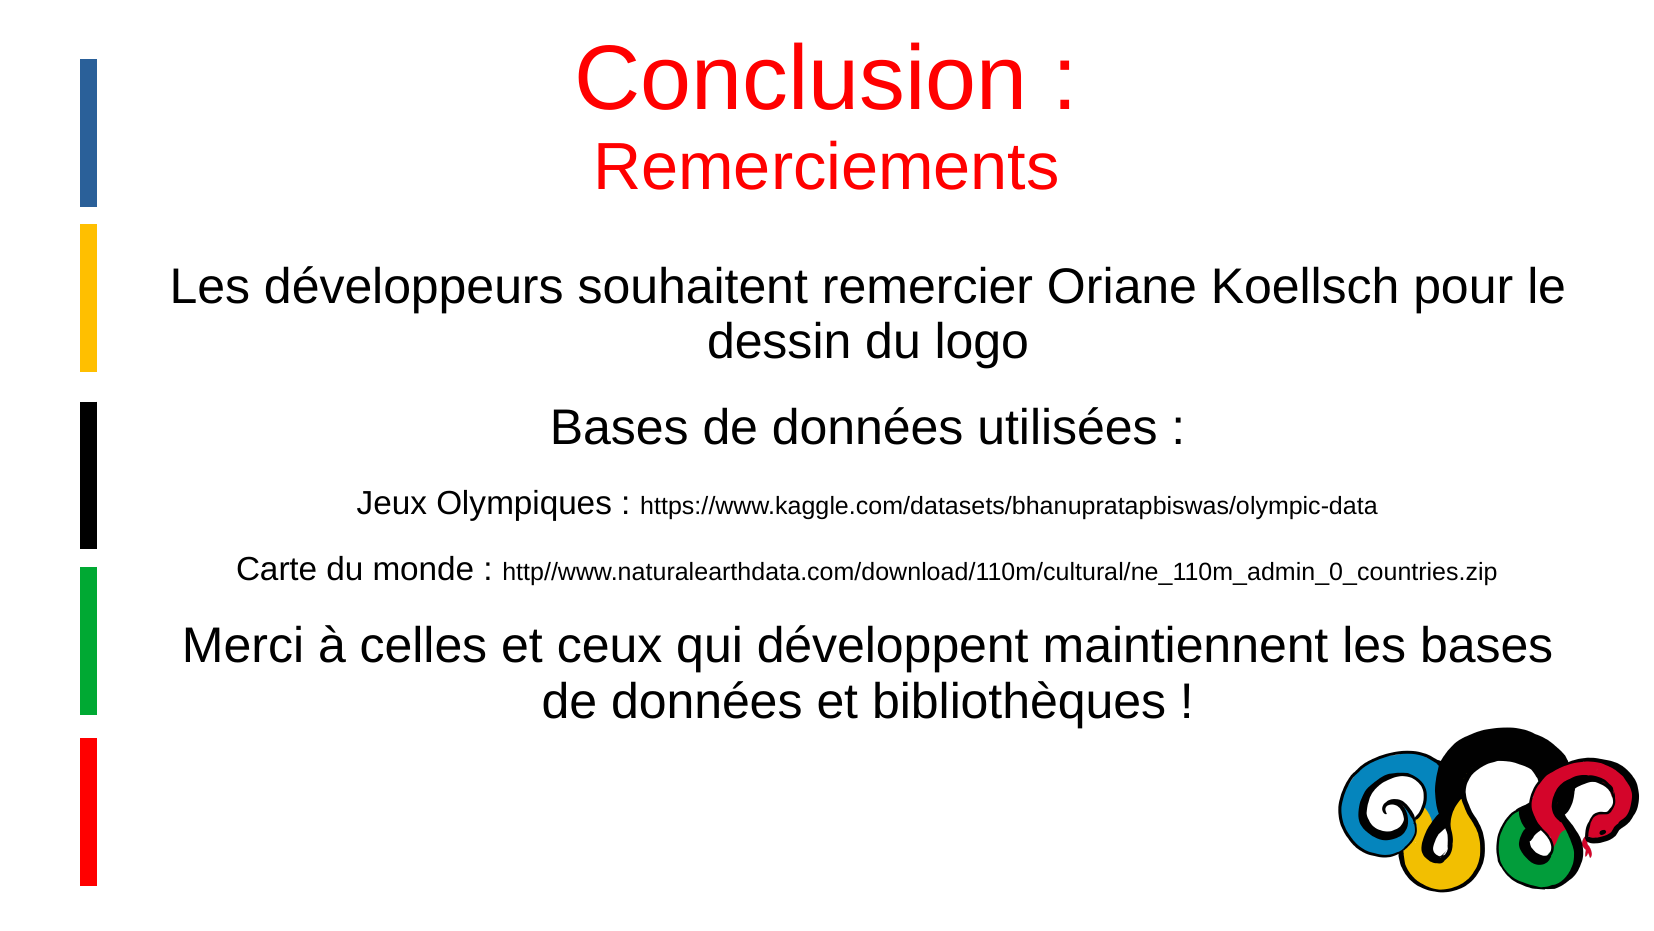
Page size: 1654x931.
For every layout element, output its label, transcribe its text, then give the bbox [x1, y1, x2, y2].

title Conclusion : Remerciements [82, 26, 1571, 204]
list Les développeurs souhaitent remercier Oriane Koellsch pour le dessin du logo Bases de données utilisées : Jeux Olympiques : https://www.kaggle.com/datasets/bhanupratapbiswas/olympic-data Carte du monde : http//www.naturalearthdata.com/download/110m/cultural/ne_110m_admin_0_countries.zip Merci à celles et ceux qui développent maintiennent les bases de données et bibliothèques ! [88, 257, 1577, 798]
picture [1322, 649, 1654, 931]
